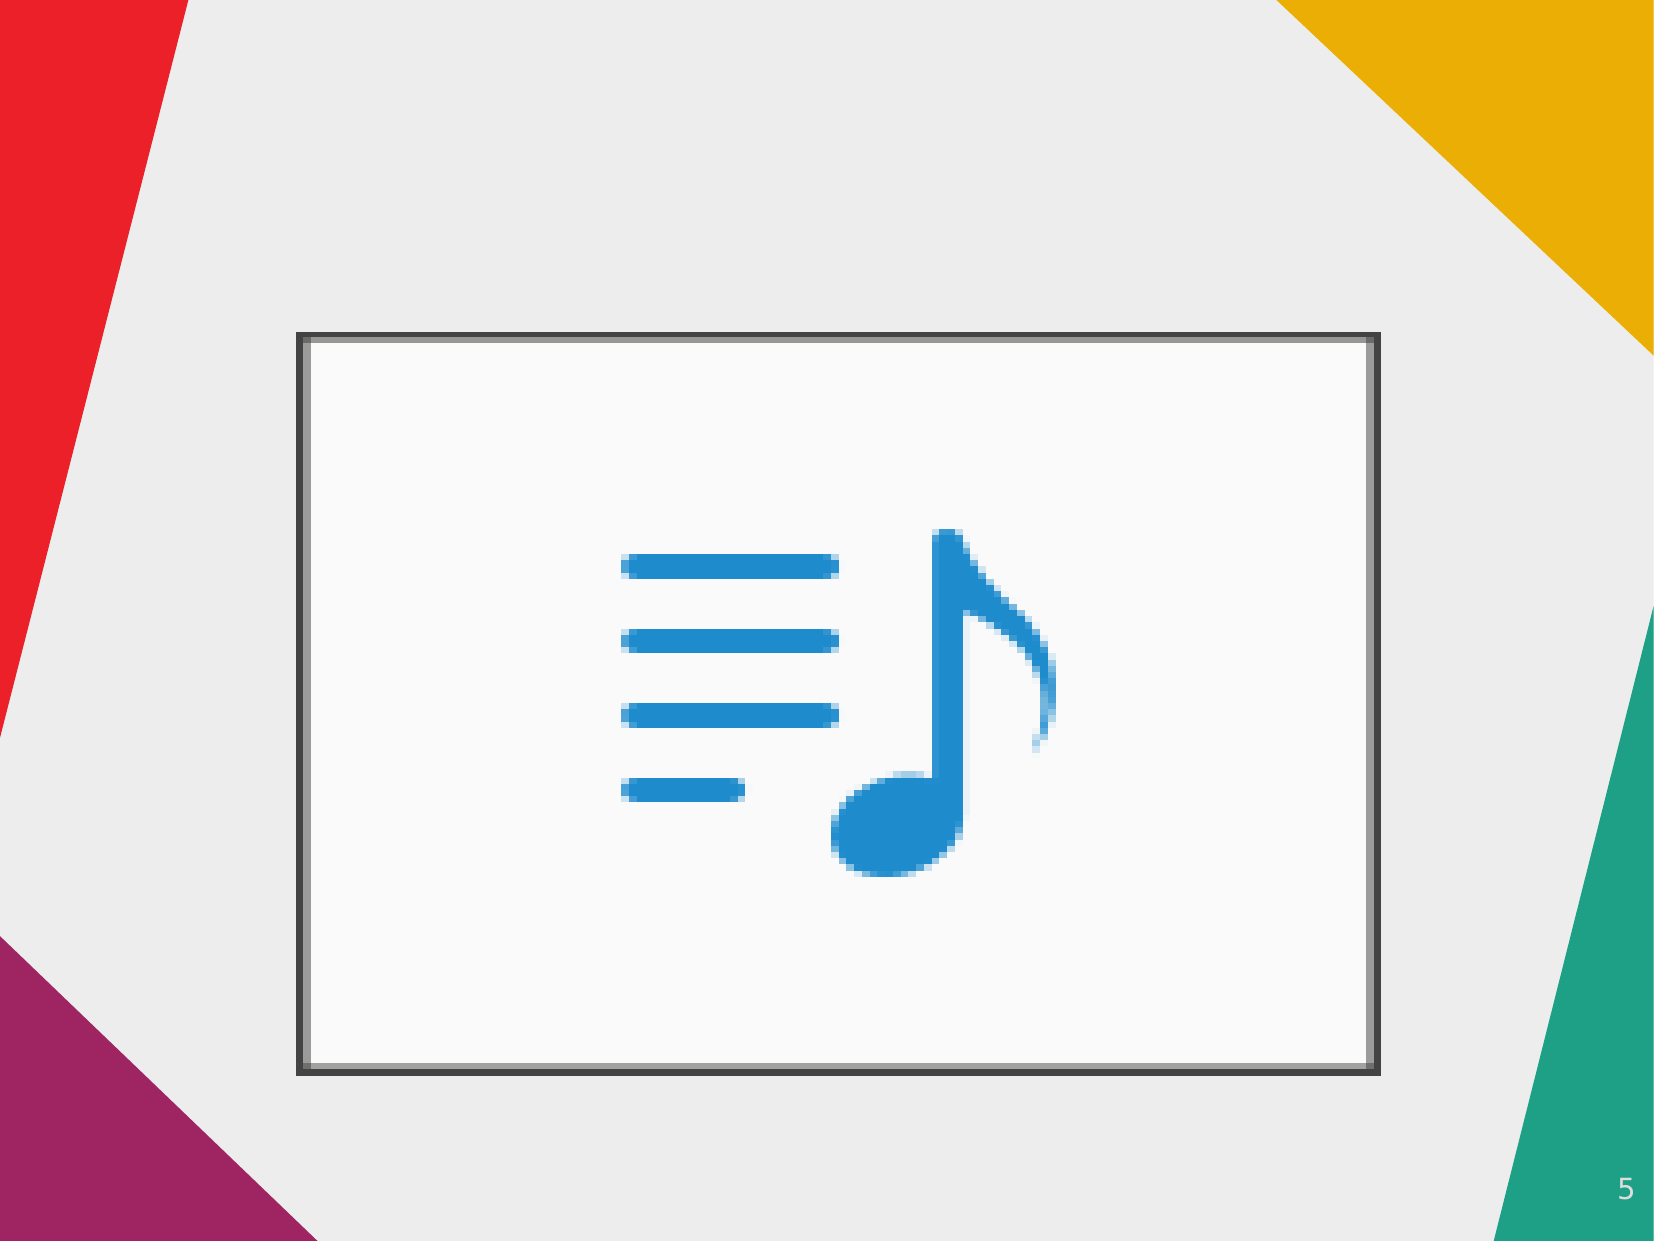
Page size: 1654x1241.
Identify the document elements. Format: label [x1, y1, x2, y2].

text_box [295, 330, 1382, 1077]
